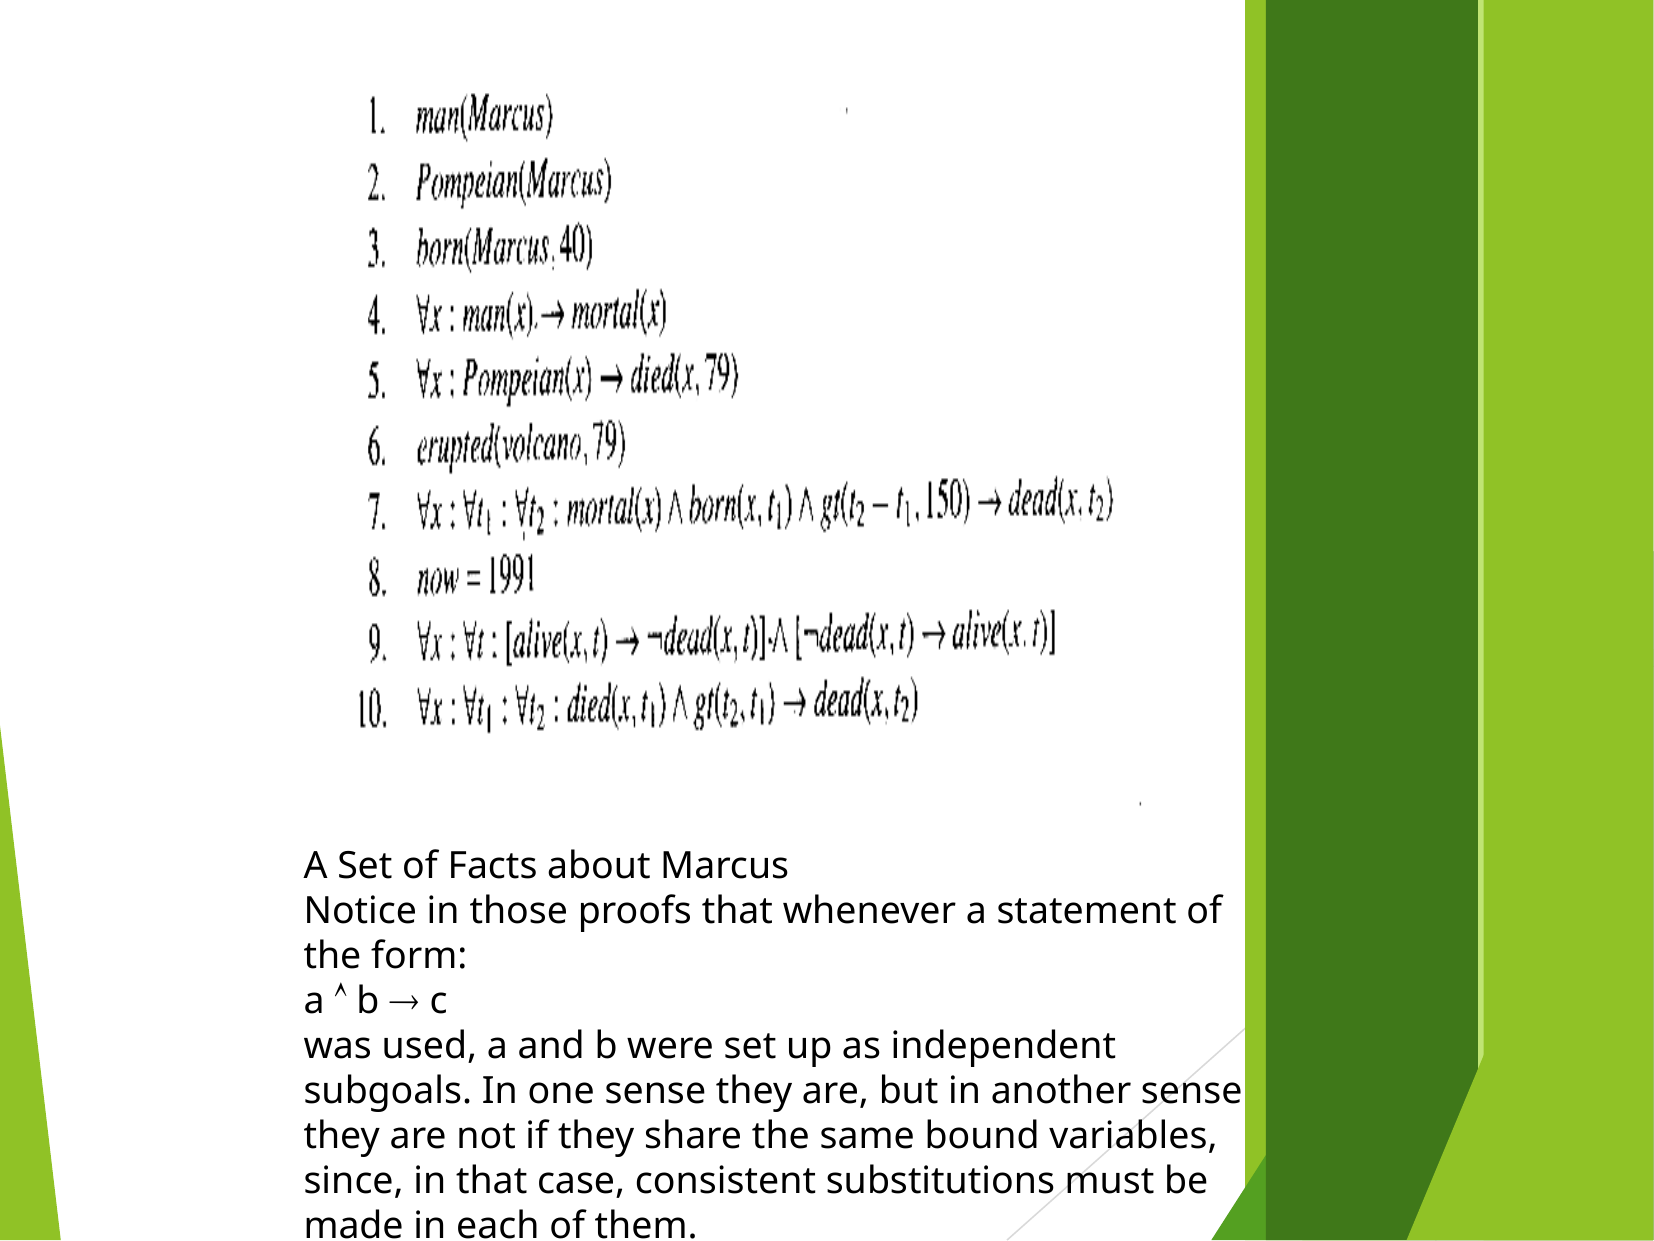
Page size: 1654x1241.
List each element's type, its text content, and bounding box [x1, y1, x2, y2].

picture [334, 67, 1164, 833]
text_box A Set of Facts about Marcus Notice in those proofs that whenever a statement of the form: a  b  c was used, a and b were set up as independent subgoals. In one sense they are, but in another sense they are not if they share the same bound variables, since, in that case, consistent substitutions must be made in each of them. [288, 833, 1296, 1197]
